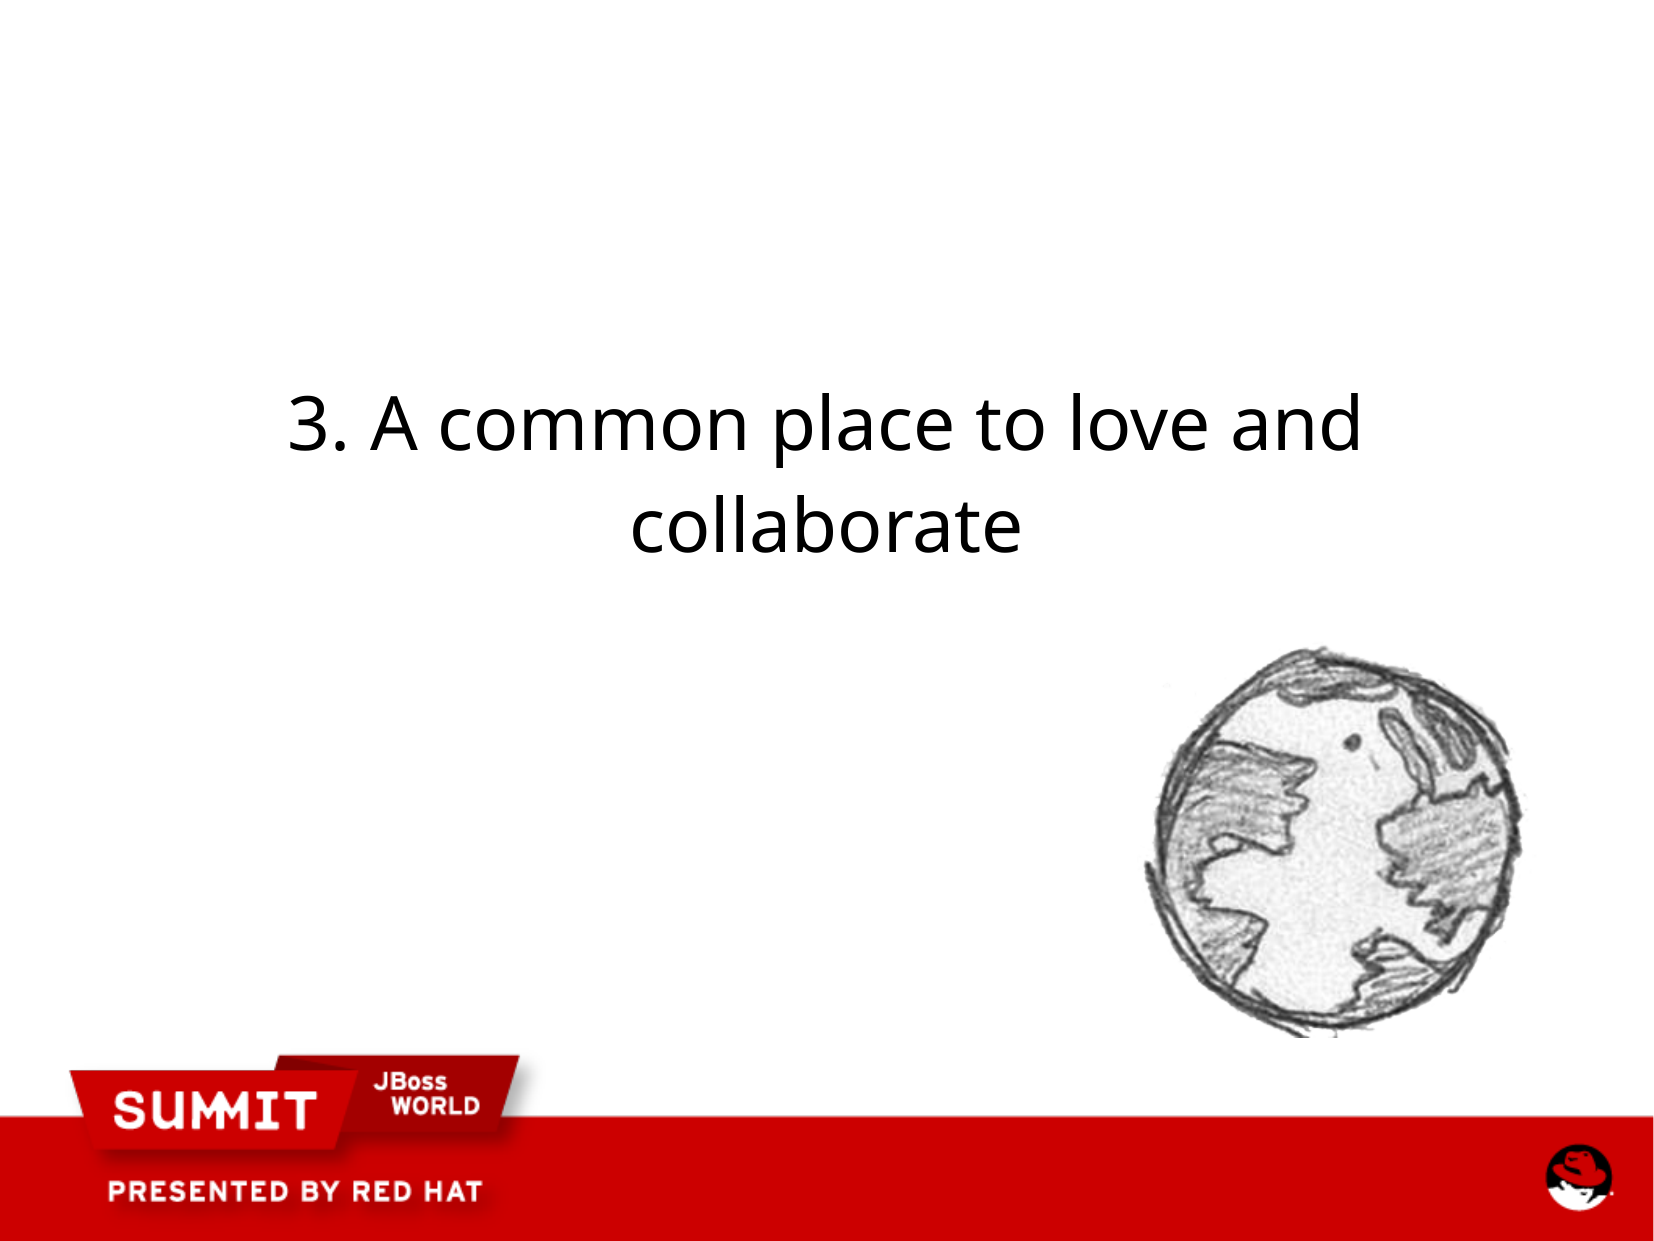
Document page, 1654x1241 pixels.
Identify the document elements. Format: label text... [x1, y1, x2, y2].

picture [1137, 637, 1538, 1038]
subtitle 3. A common place to love and collaborate [82, 37, 1571, 1039]
picture [0, 1043, 1654, 1241]
